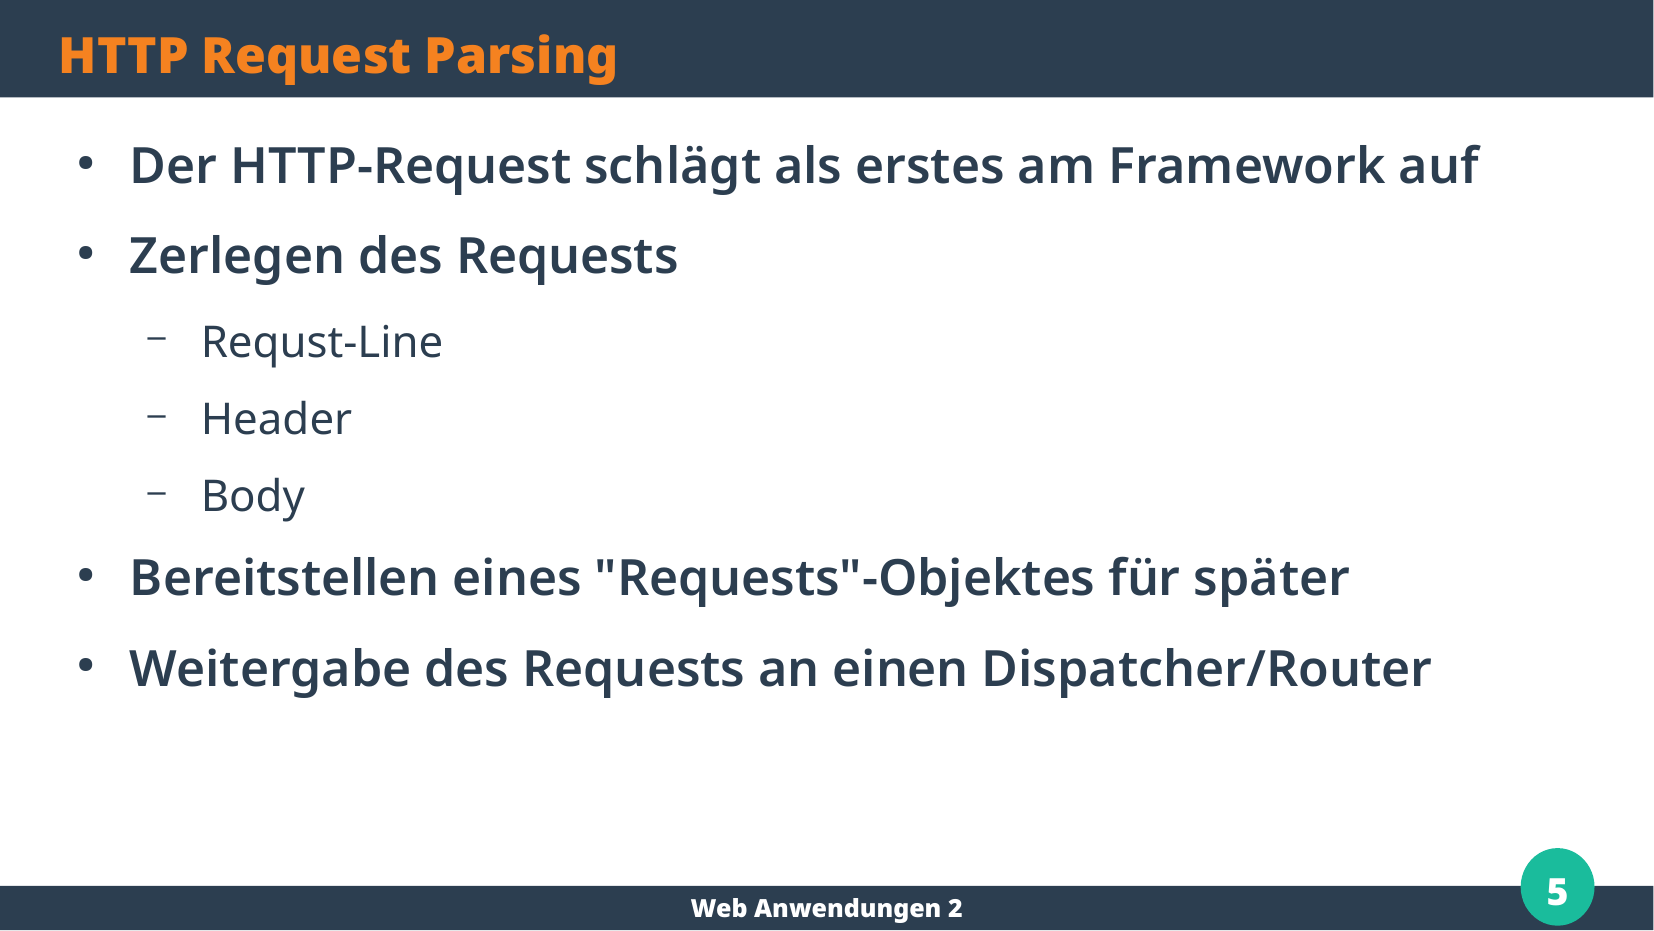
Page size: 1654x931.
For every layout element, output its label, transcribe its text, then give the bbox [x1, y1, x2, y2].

list Der HTTP-Request schlägt als erstes am Framework auf Zerlegen des Requests Requst-Line Header Body Bereitstellen eines "Requests"-Objektes für später Weitergabe des Requests an einen Dispatcher/Router [59, 129, 1595, 864]
title HTTP Request Parsing [59, 8, 1595, 89]
